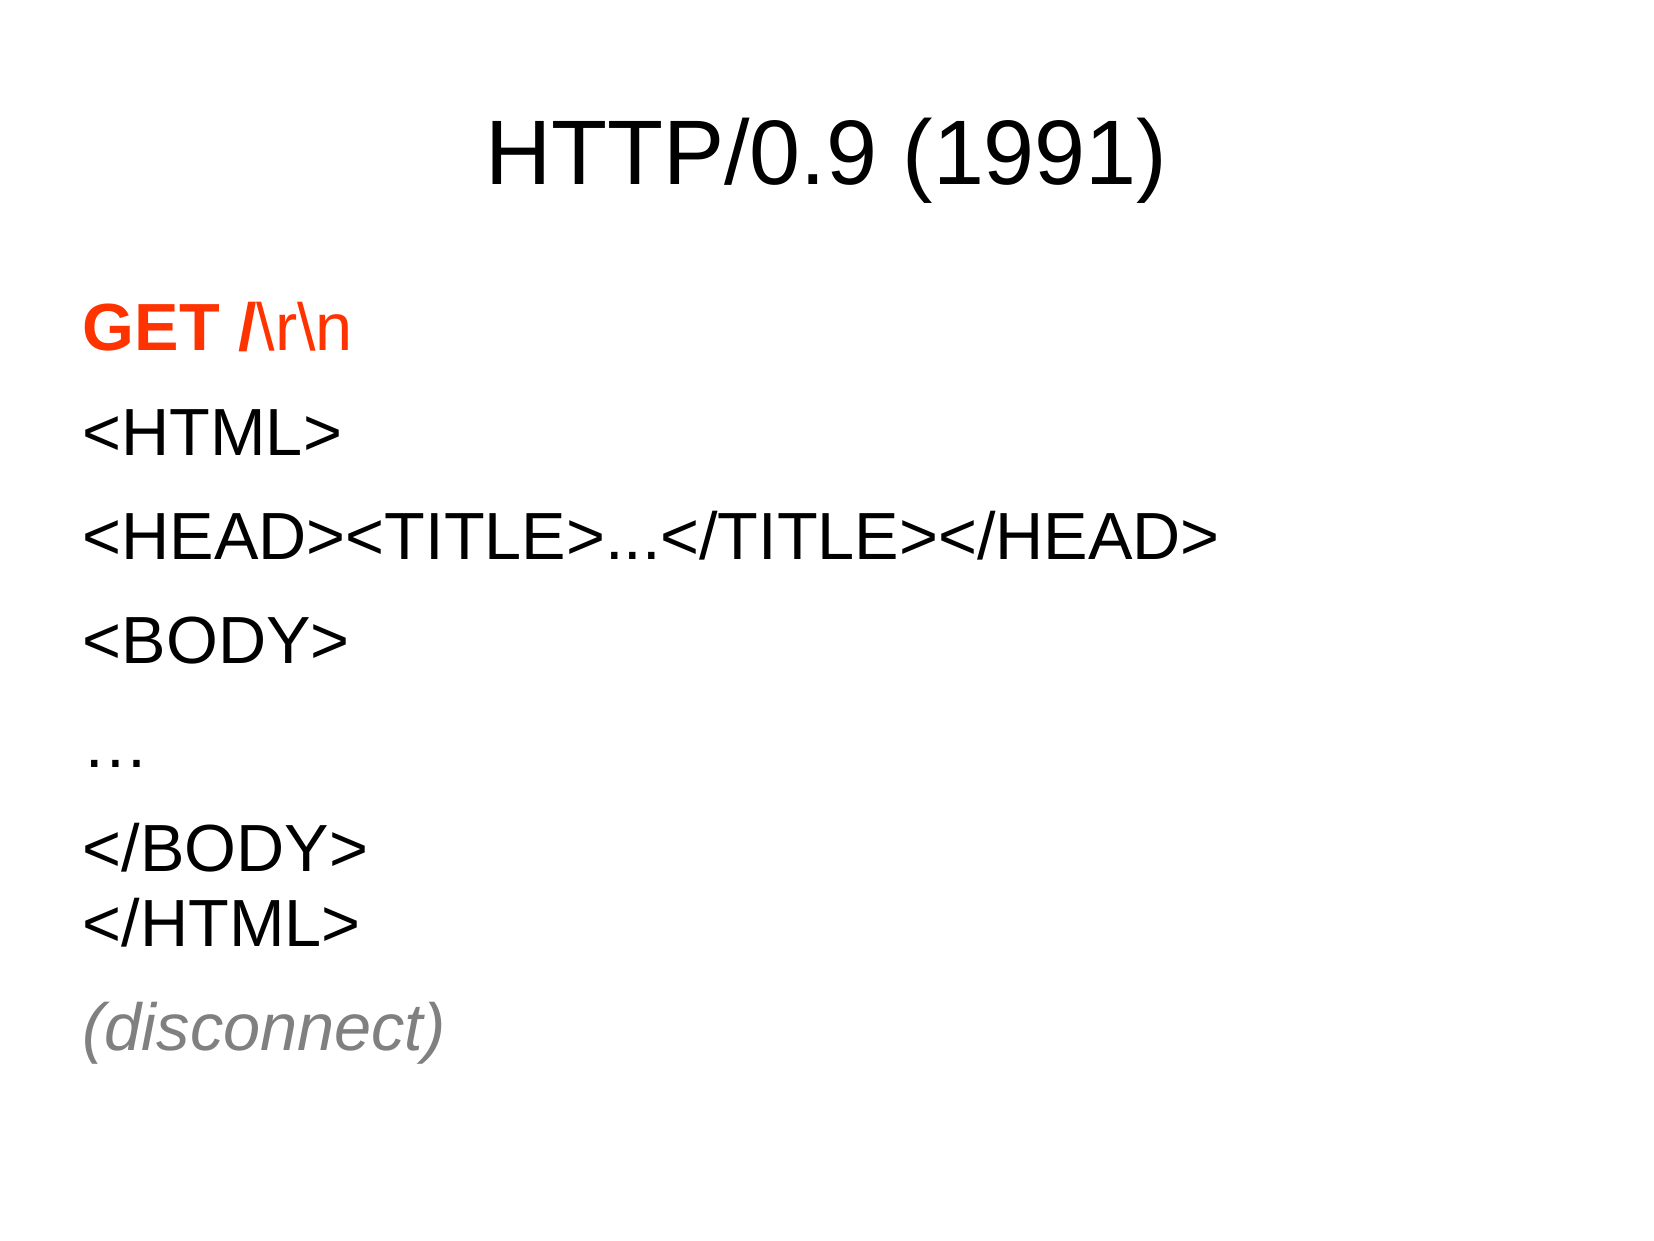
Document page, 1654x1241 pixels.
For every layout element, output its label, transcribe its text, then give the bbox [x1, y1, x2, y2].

title HTTP/0.9 (1991) [82, 49, 1571, 257]
list GET /\r\n <HTML> <HEAD><TITLE>...</TITLE></HEAD> <BODY> … </BODY> </HTML> (disconnect) [82, 290, 1571, 1109]
